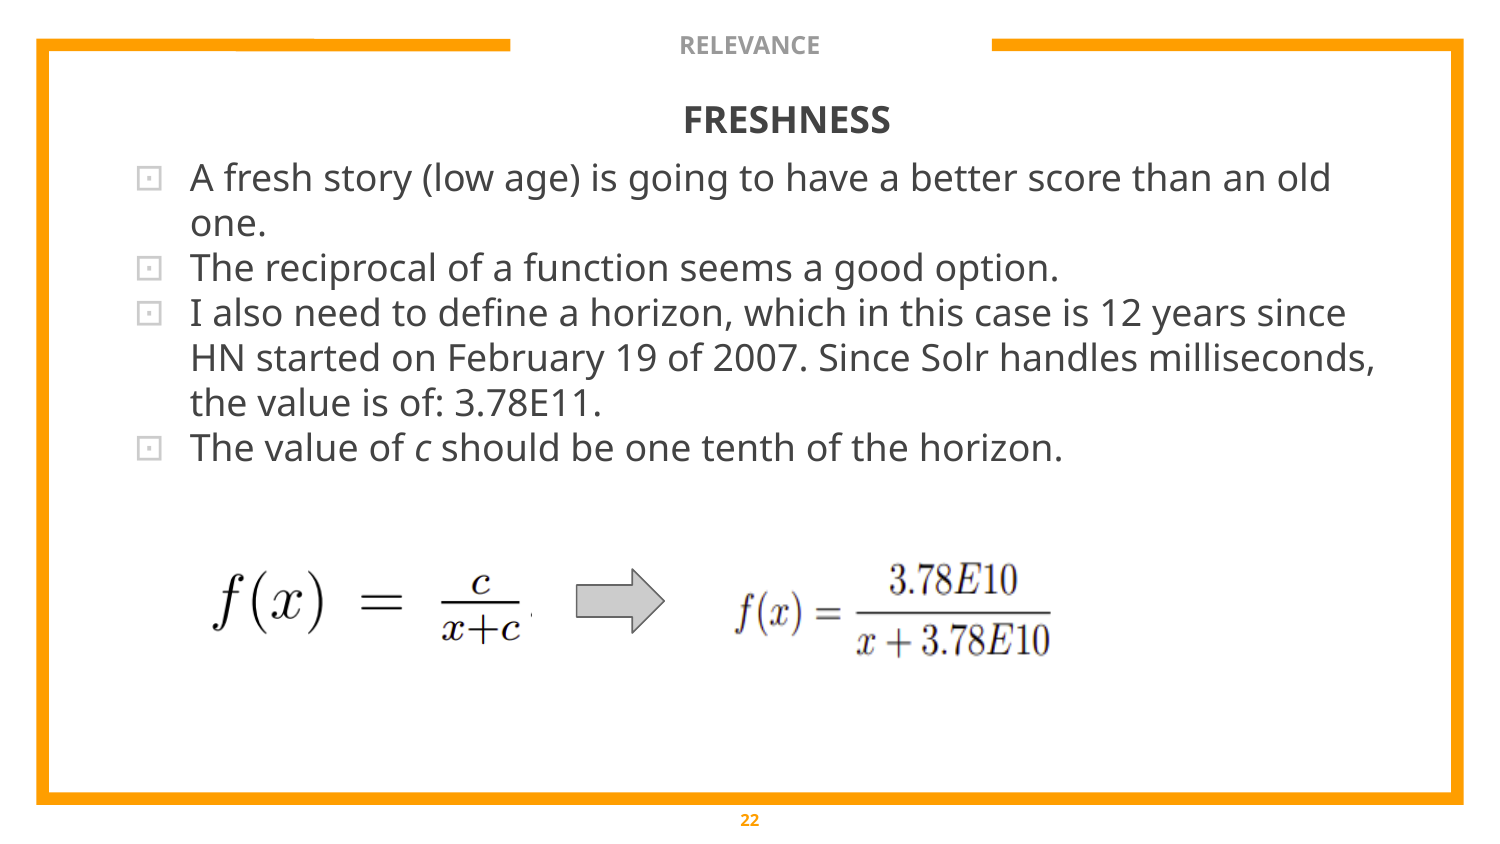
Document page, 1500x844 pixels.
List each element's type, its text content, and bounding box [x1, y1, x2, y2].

list FRESHNESS A fresh story (low age) is going to have a better score than an old one. The reciprocal of a function seems a good option. I also need to define a horizon, which in this case is 12 years since HN started on February 19 of 2007. Since Solr handles milliseconds, the value is of: 3.78E11. The value of c should be one tenth of the horizon. [99, 81, 1400, 763]
slide_number <number> [0, 798, 1500, 844]
picture [709, 526, 1116, 684]
title RELEVANCE [531, 15, 969, 81]
text_box [576, 568, 665, 634]
picture [206, 538, 532, 664]
